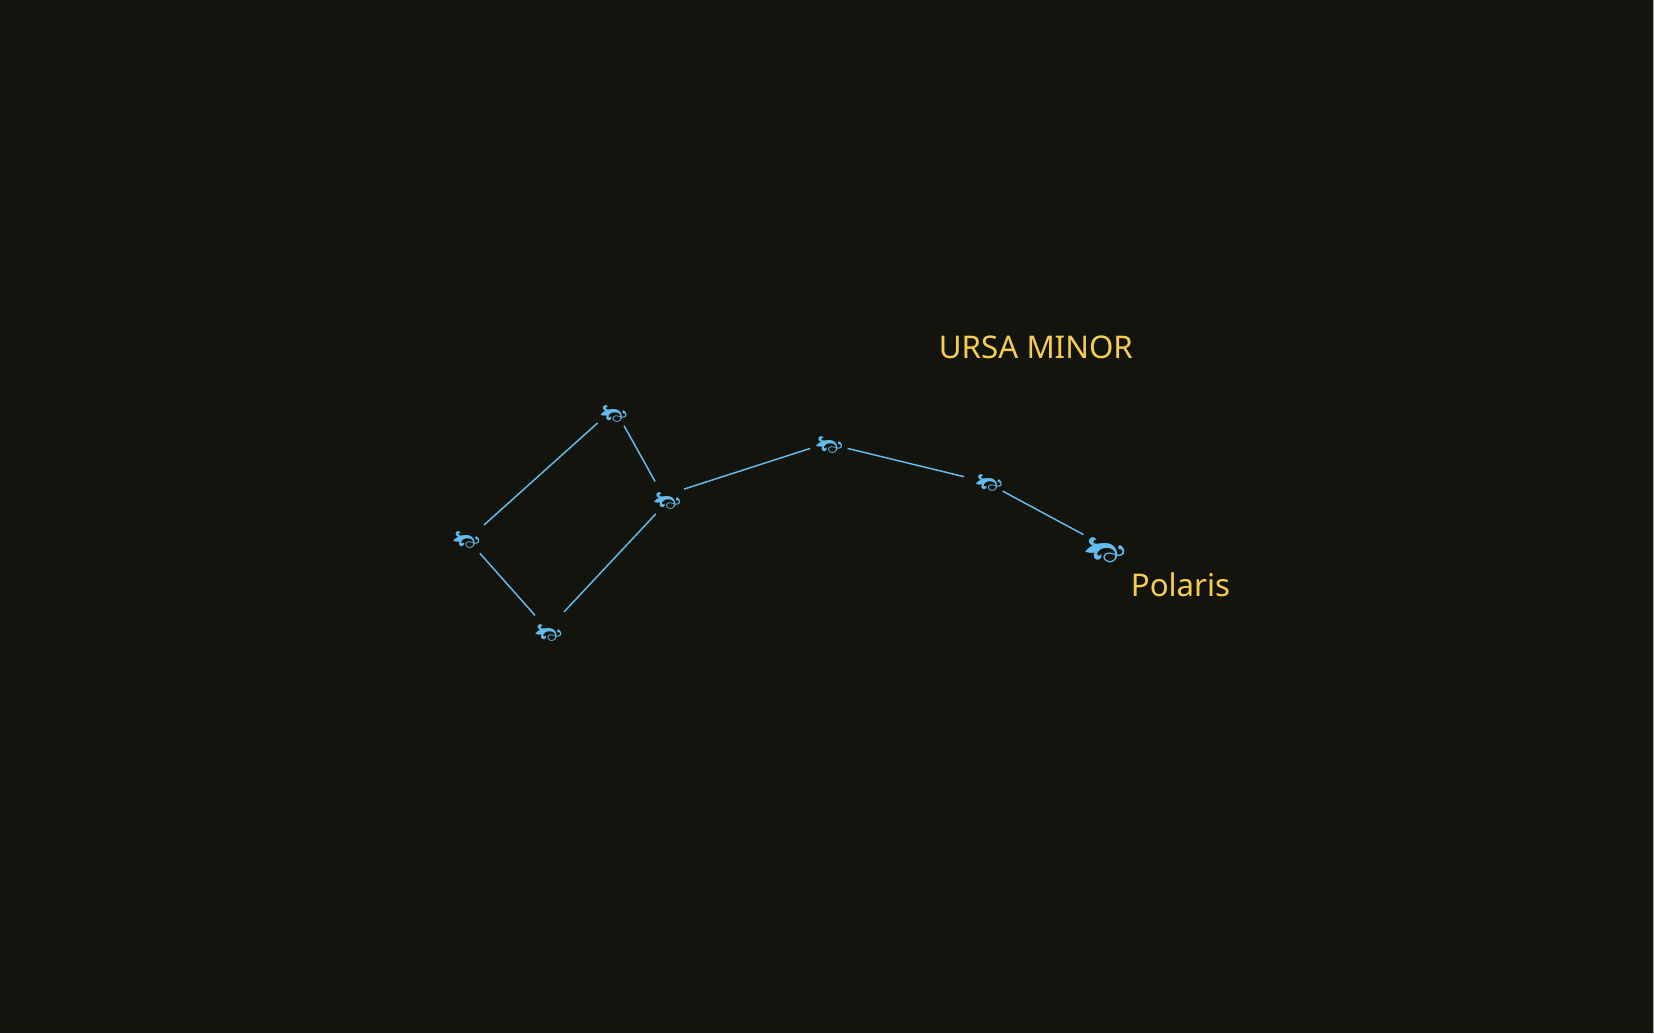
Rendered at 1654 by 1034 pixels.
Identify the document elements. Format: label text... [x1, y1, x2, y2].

text_box Polaris [1114, 554, 1488, 683]
text_box  [959, 456, 1105, 579]
text_box URSA MINOR [922, 315, 1296, 444]
text_box  [584, 387, 730, 510]
text_box  [637, 474, 784, 597]
text_box  [799, 417, 867, 463]
text_box  [572, 594, 583, 606]
text_box  [519, 606, 665, 729]
text_box  [437, 513, 583, 635]
text_box  [1069, 514, 1215, 637]
